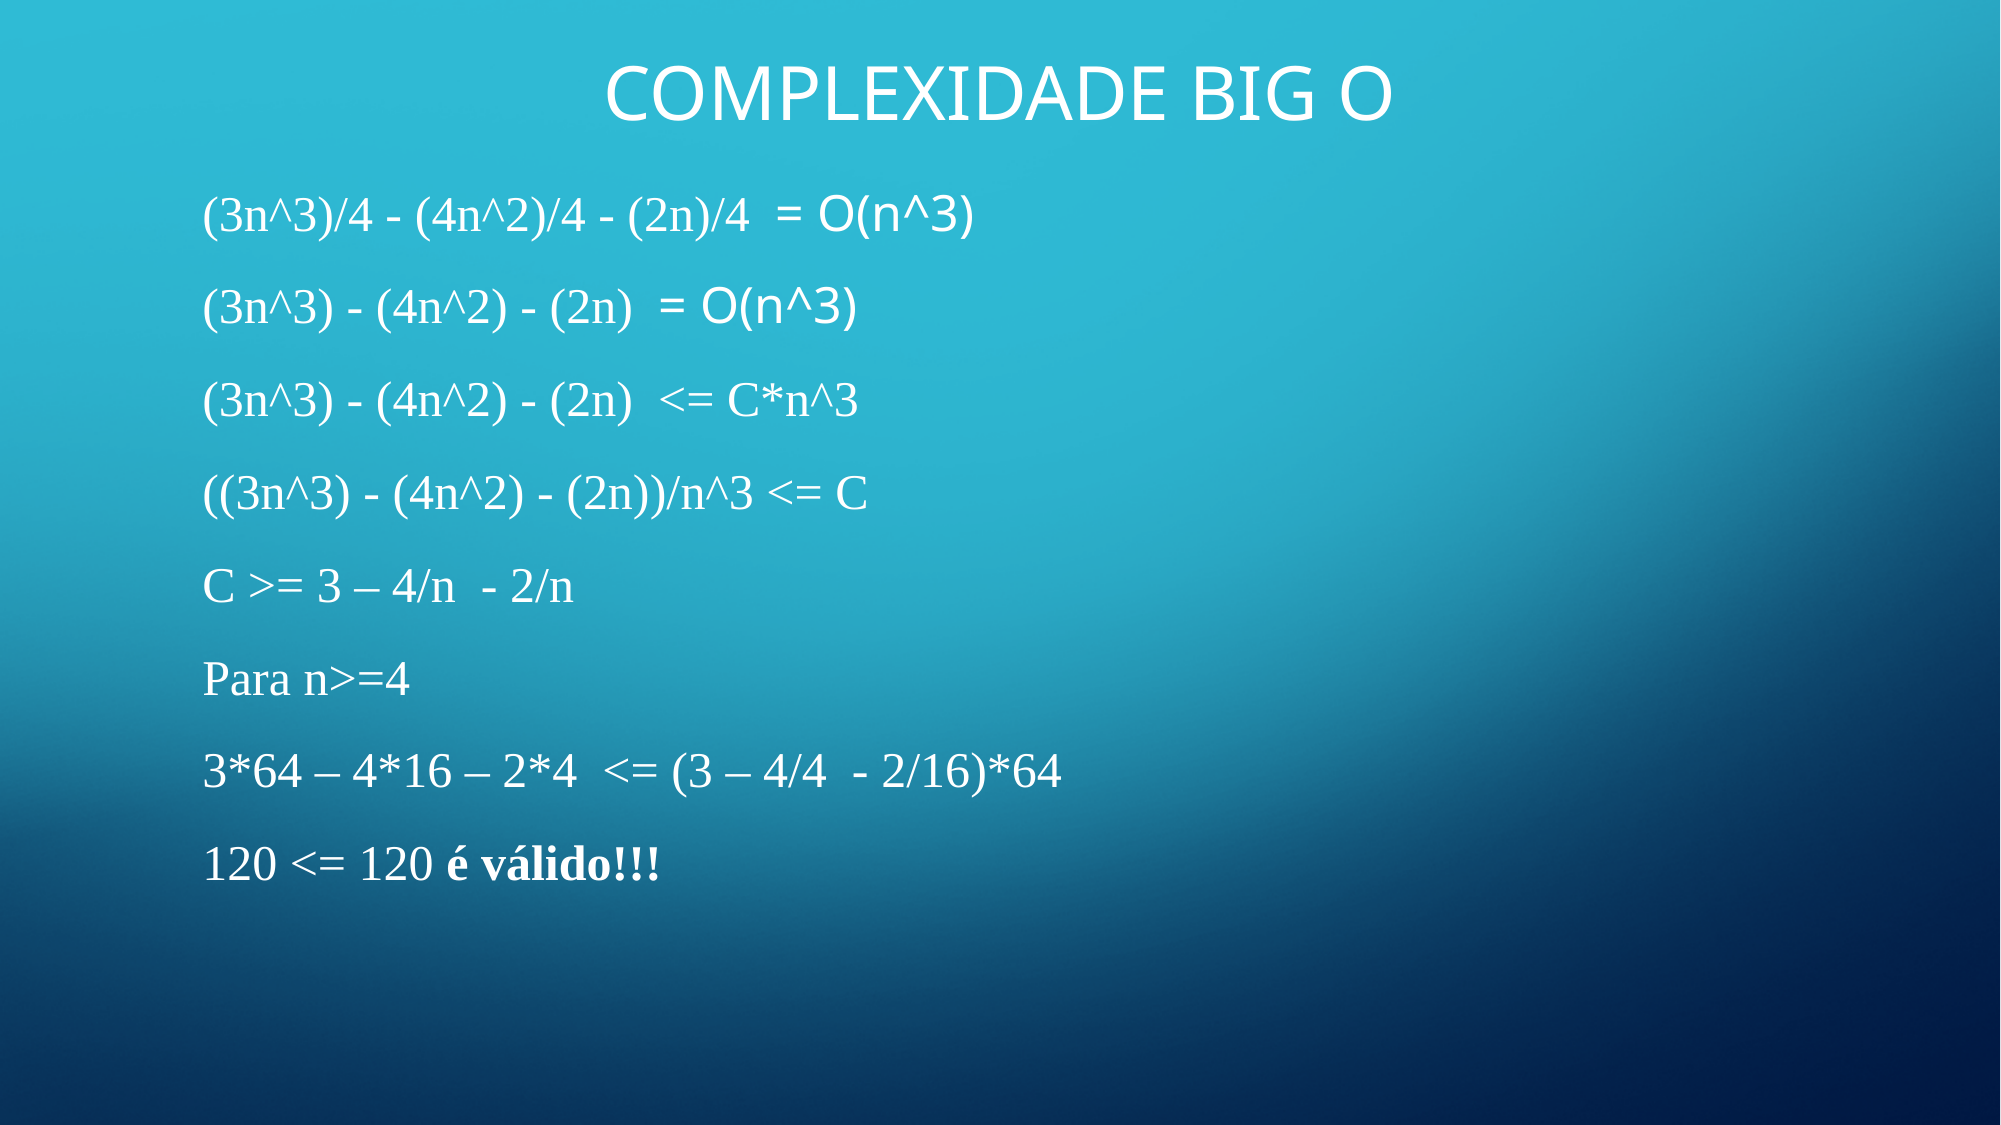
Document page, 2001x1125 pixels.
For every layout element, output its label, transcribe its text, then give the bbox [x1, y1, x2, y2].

list (3n^3)/4 - (4n^2)/4 - (2n)/4 = O(n^3) (3n^3) - (4n^2) - (2n) = O(n^3) (3n^3) - (4n^2) - (2n) <= C*n^3 ((3n^3) - (4n^2) - (2n))/n^3 <= C C >= 3 – 4/n - 2/n Para n>=4 3*64 – 4*16 – 2*4 <= (3 – 4/4 - 2/16)*64 120 <= 120 é válido!!! [187, 161, 1813, 951]
title complexidade big o [187, 16, 1813, 161]
